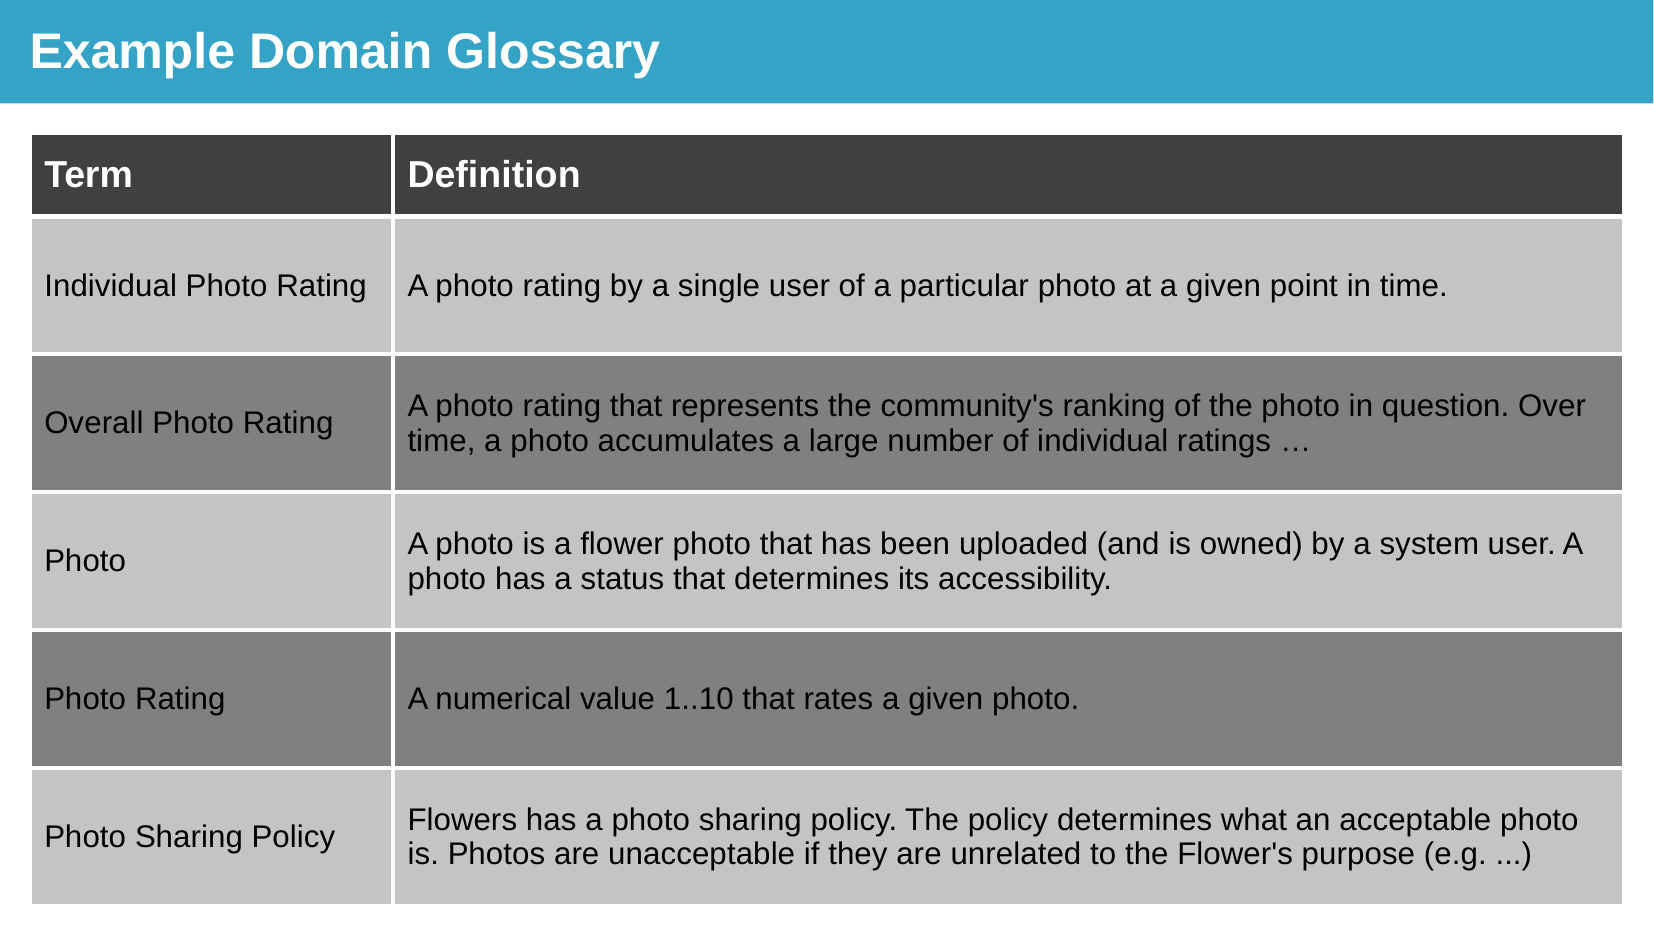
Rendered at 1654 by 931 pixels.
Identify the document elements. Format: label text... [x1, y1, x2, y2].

table_cell A photo rating by a single user of a particular photo at a given point in time. [395, 219, 1622, 352]
title Example Domain Glossary [0, 0, 1654, 104]
table_cell A photo rating that represents the community's ranking of the photo in question. Over time, a photo accumulates a large number of individual ratings … [395, 356, 1622, 490]
table_cell Photo [32, 494, 391, 628]
table_cell Photo Sharing Policy [32, 770, 391, 904]
table_cell Individual Photo Rating [32, 219, 391, 352]
table_cell Photo Rating [32, 632, 391, 766]
table_header Term [32, 135, 391, 214]
table_cell A numerical value 1..10 that rates a given photo. [395, 632, 1622, 766]
table_cell Flowers has a photo sharing policy. The policy determines what an acceptable photo is. Photos are unacceptable if they are unrelated to the Flower's purpose (e.g. ...) [395, 770, 1622, 904]
table_cell A photo is a flower photo that has been uploaded (and is owned) by a system user. A photo has a status that determines its accessibility. [395, 494, 1622, 628]
table_cell Overall Photo Rating [32, 356, 391, 490]
table_header Definition [395, 135, 1622, 214]
